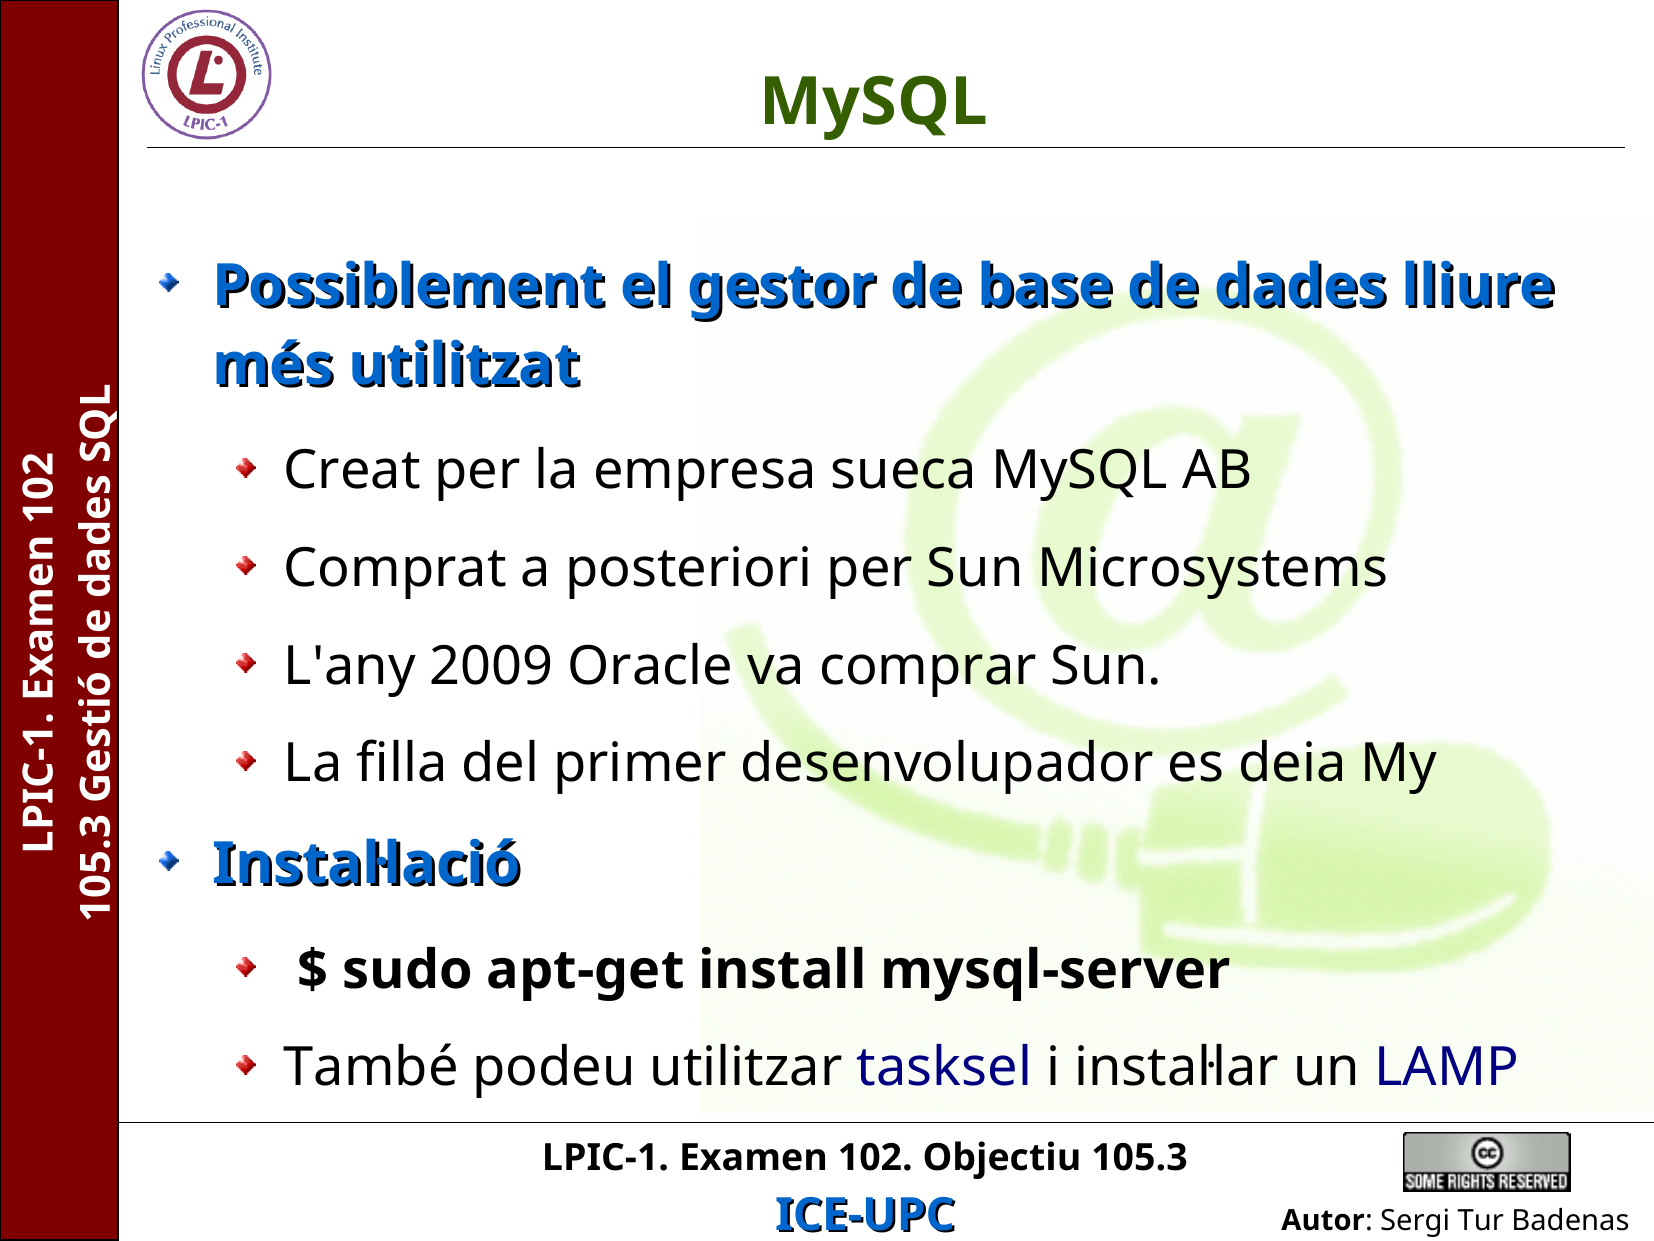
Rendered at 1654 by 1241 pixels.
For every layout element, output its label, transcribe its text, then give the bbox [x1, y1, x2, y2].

picture [135, 5, 277, 55]
picture [700, 217, 1654, 1113]
picture [1303, 1078, 1315, 1082]
picture [1234, 1078, 1246, 1082]
picture [1403, 1132, 1571, 1192]
picture [884, 1078, 896, 1082]
picture [797, 1078, 809, 1082]
list Possiblement el gestor de base de dades lliure més utilitzat Creat per la empresa sueca MySQL AB Comprat a posteriori per Sun Microsystems L'any 2009 Oracle va comprar Sun. La filla del primer desenvolupador es deia My Instal·lació $ sudo apt-get install mysql-server També podeu utilitzar tasksel i instal·lar un LAMP [141, 242, 1630, 1078]
picture [1175, 1078, 1187, 1082]
title MySQL [129, 55, 1619, 142]
